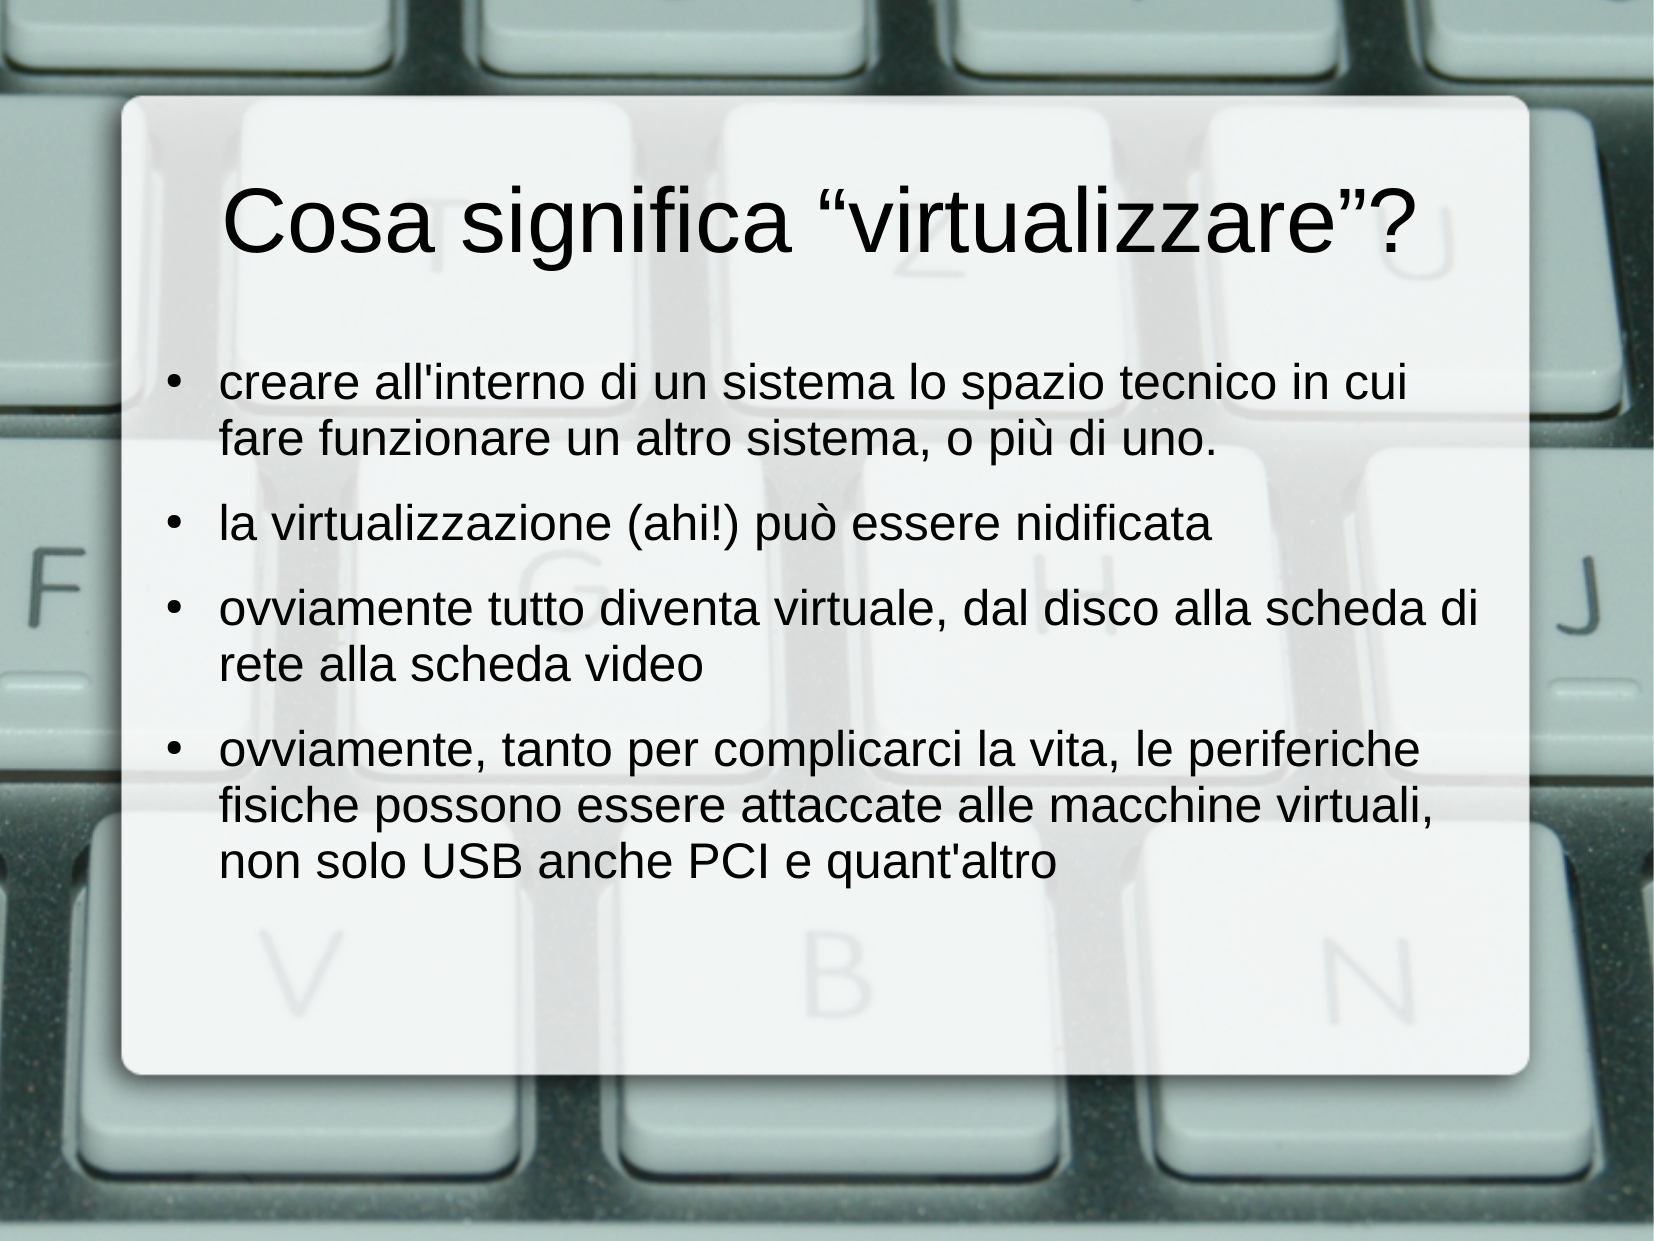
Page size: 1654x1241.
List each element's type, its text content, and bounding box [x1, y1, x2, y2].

list creare all'interno di un sistema lo spazio tecnico in cui fare funzionare un altro sistema, o più di uno. la virtualizzazione (ahi!) può essere nidificata ovviamente tutto diventa virtuale, dal disco alla scheda di rete alla scheda video ovviamente, tanto per complicarci la vita, le periferiche fisiche possono essere attaccate alle macchine virtuali, non solo USB anche PCI e quant'altro [147, 354, 1506, 1074]
picture [0, 0, 1654, 1241]
title Cosa significa “virtualizzare”? [135, 117, 1506, 325]
